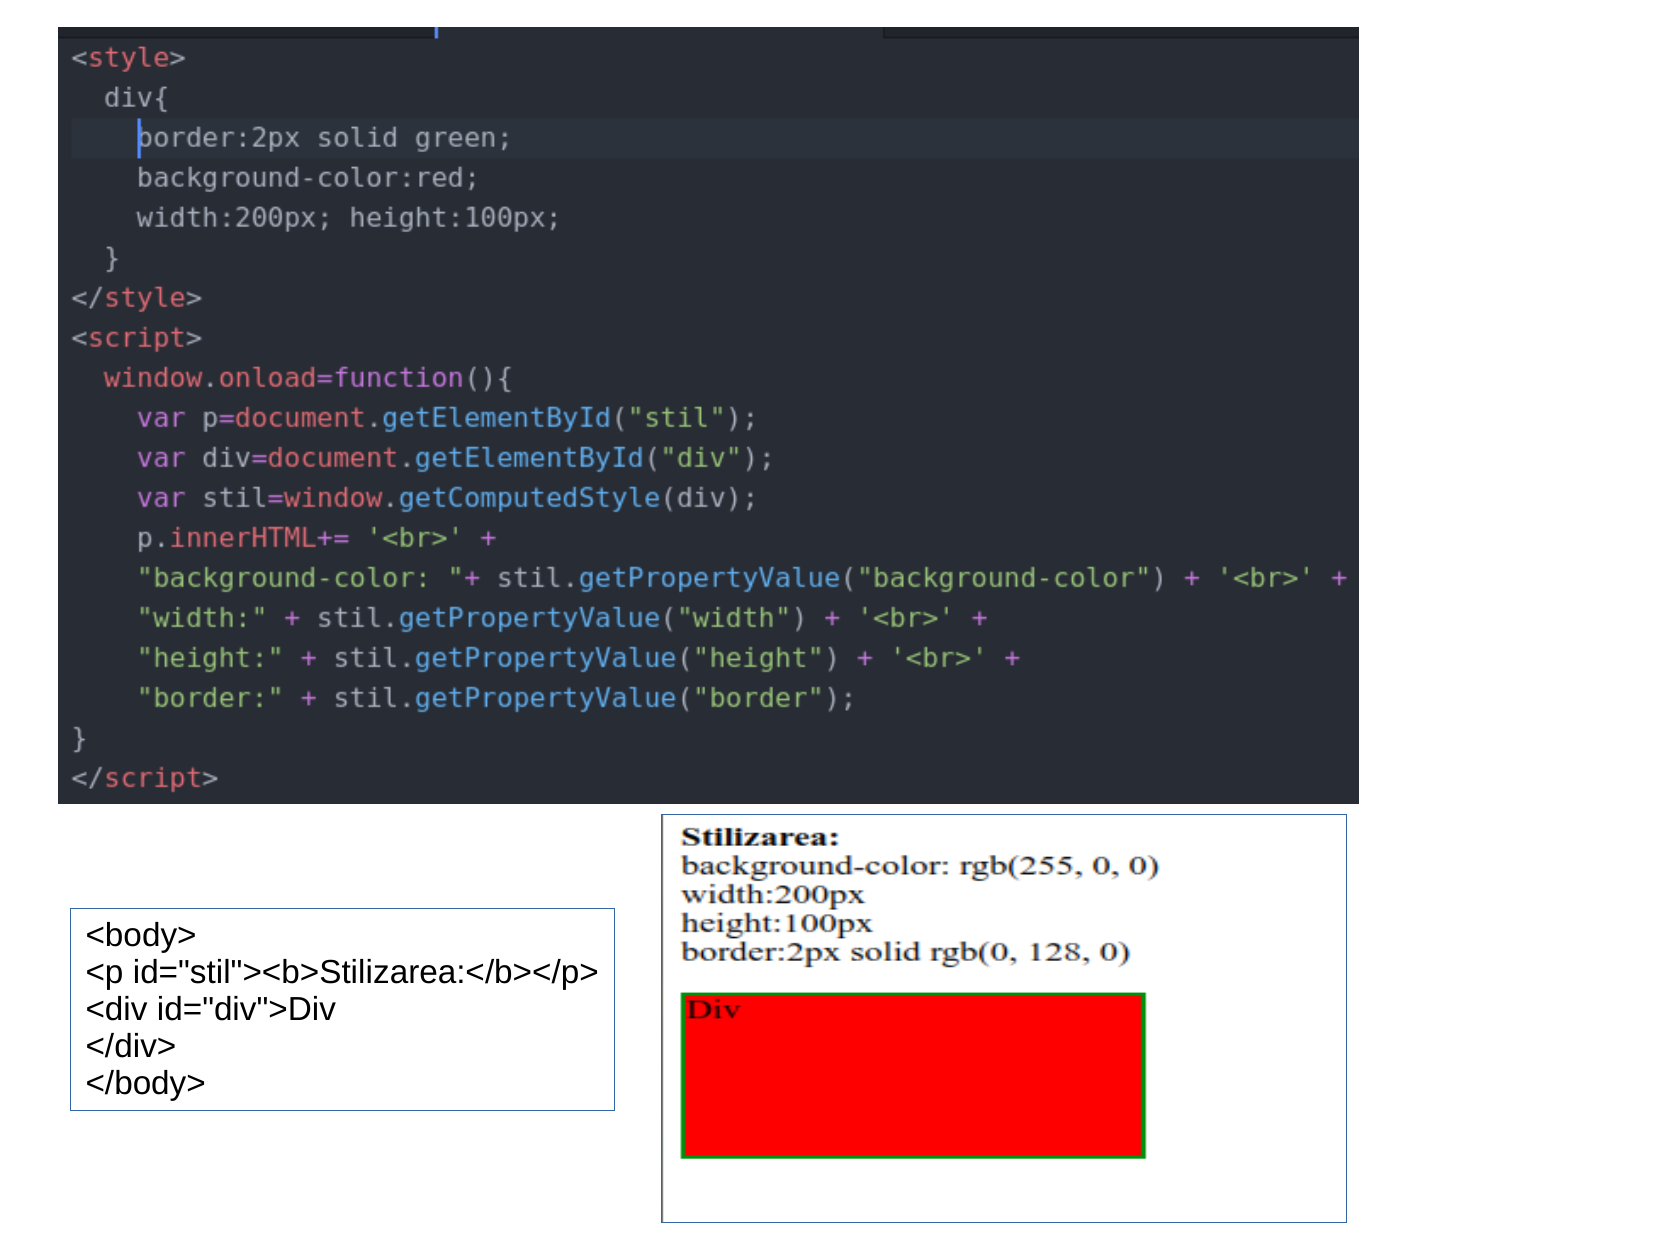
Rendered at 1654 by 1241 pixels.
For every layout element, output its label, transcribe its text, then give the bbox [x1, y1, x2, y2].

text_box <body> <p id="stil"><b>Stilizarea:</b></p> <div id="div">Div </div> </body> [70, 908, 615, 1111]
picture [58, 27, 1359, 804]
picture [661, 814, 1347, 1223]
